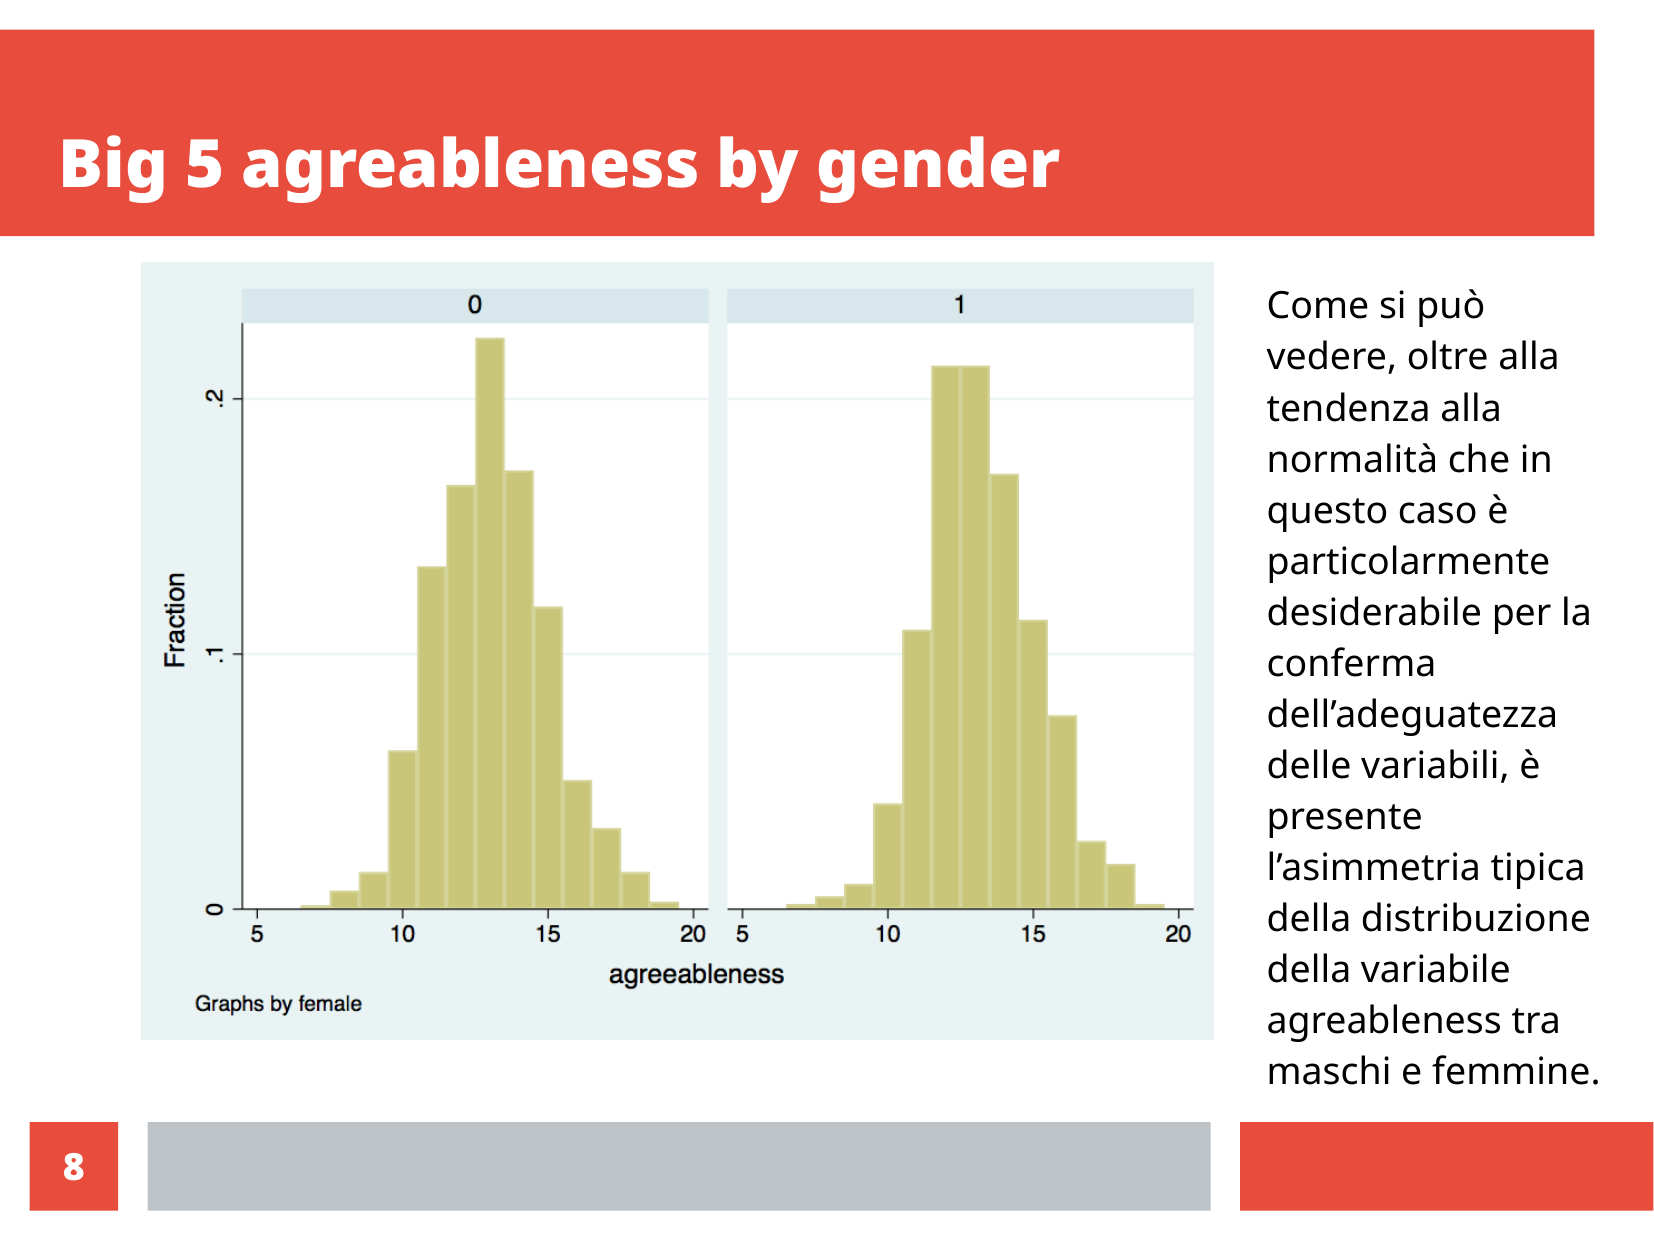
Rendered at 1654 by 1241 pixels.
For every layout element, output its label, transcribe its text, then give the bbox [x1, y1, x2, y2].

title Big 5 agreableness by gender [59, 59, 1595, 207]
picture [141, 262, 1214, 1040]
text_box Come si può vedere, oltre alla tendenza alla normalità che in questo caso è particolarmente desiderabile per la conferma dell’adeguatezza delle variabili, è presente l’asimmetria tipica della distribuzione della variabile agreableness tra maschi e femmine. [1251, 271, 1619, 997]
